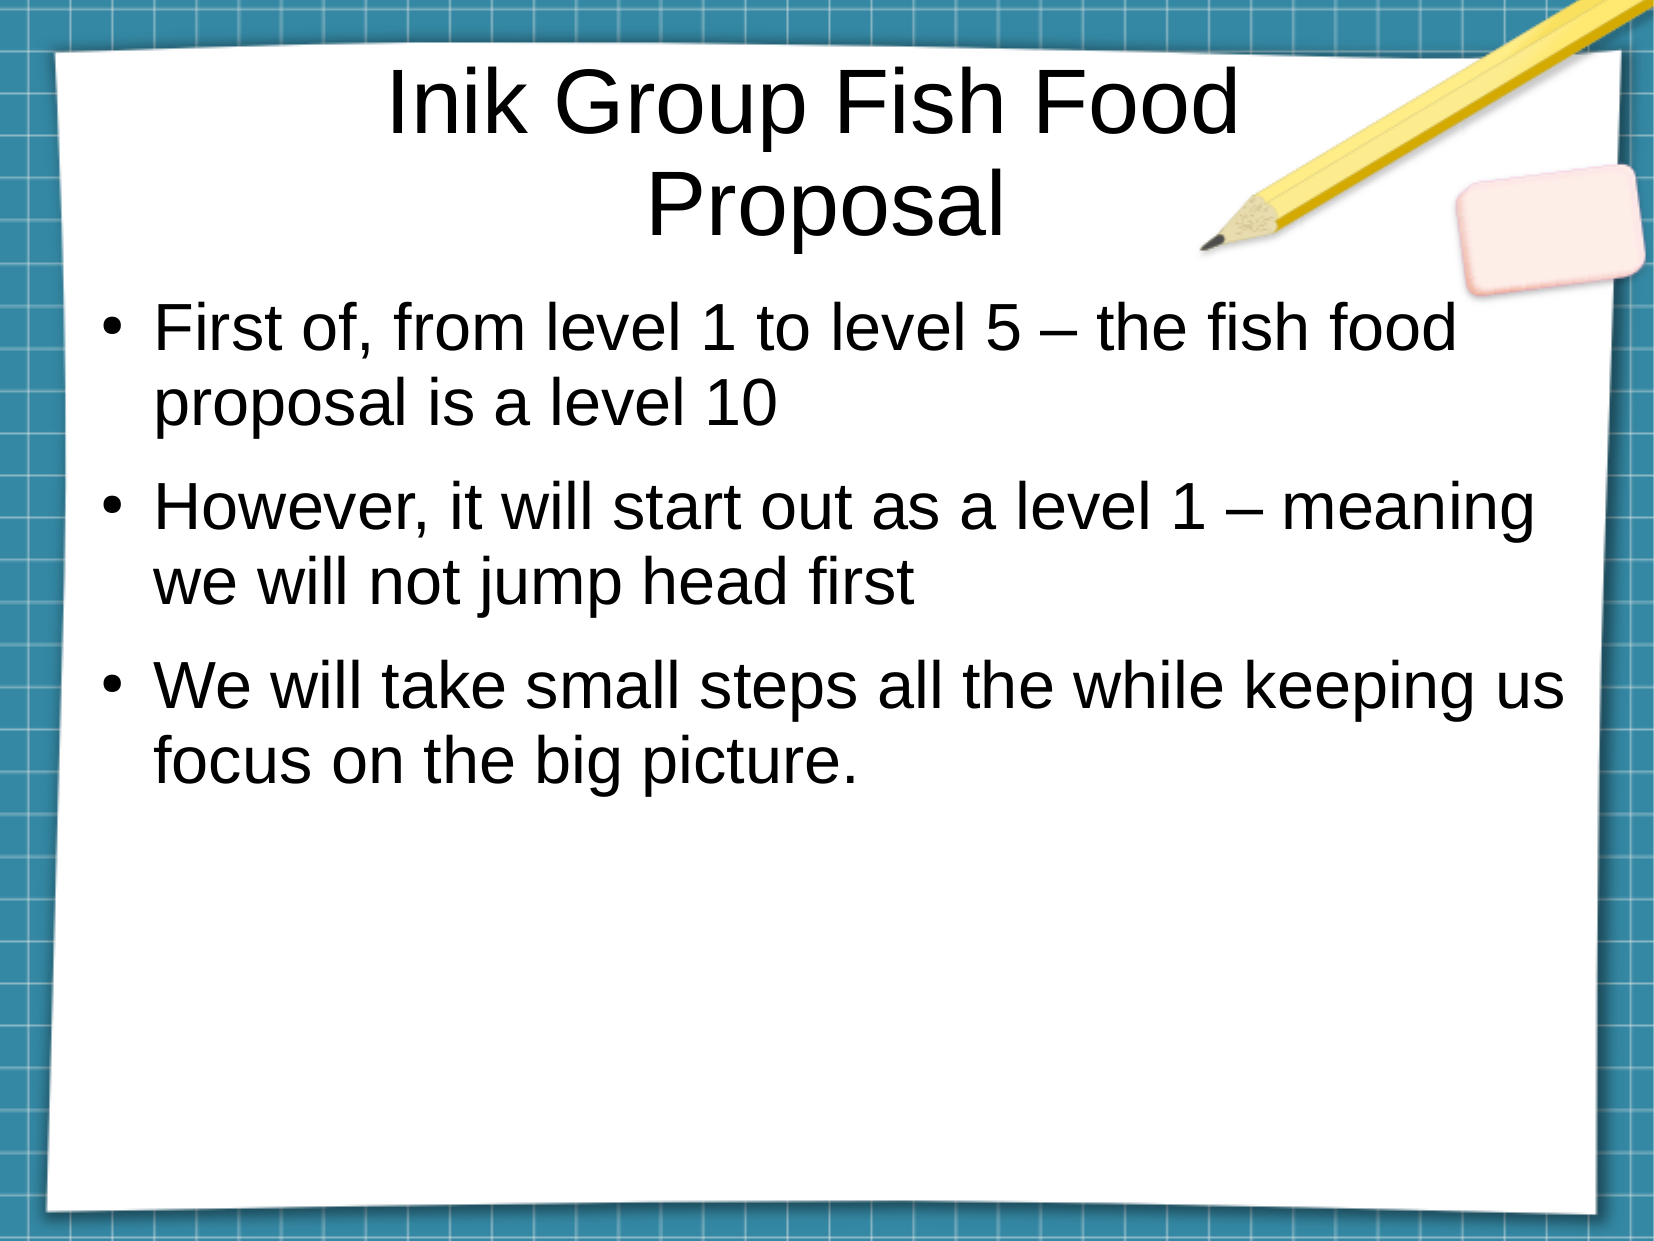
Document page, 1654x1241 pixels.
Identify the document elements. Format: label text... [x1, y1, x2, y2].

title Inik Group Fish Food Proposal [82, 49, 1571, 257]
list First of, from level 1 to level 5 – the fish food proposal is a level 10 However, it will start out as a level 1 – meaning we will not jump head first We will take small steps all the while keeping us focus on the big picture. [82, 290, 1571, 1010]
picture [0, 0, 1654, 1241]
